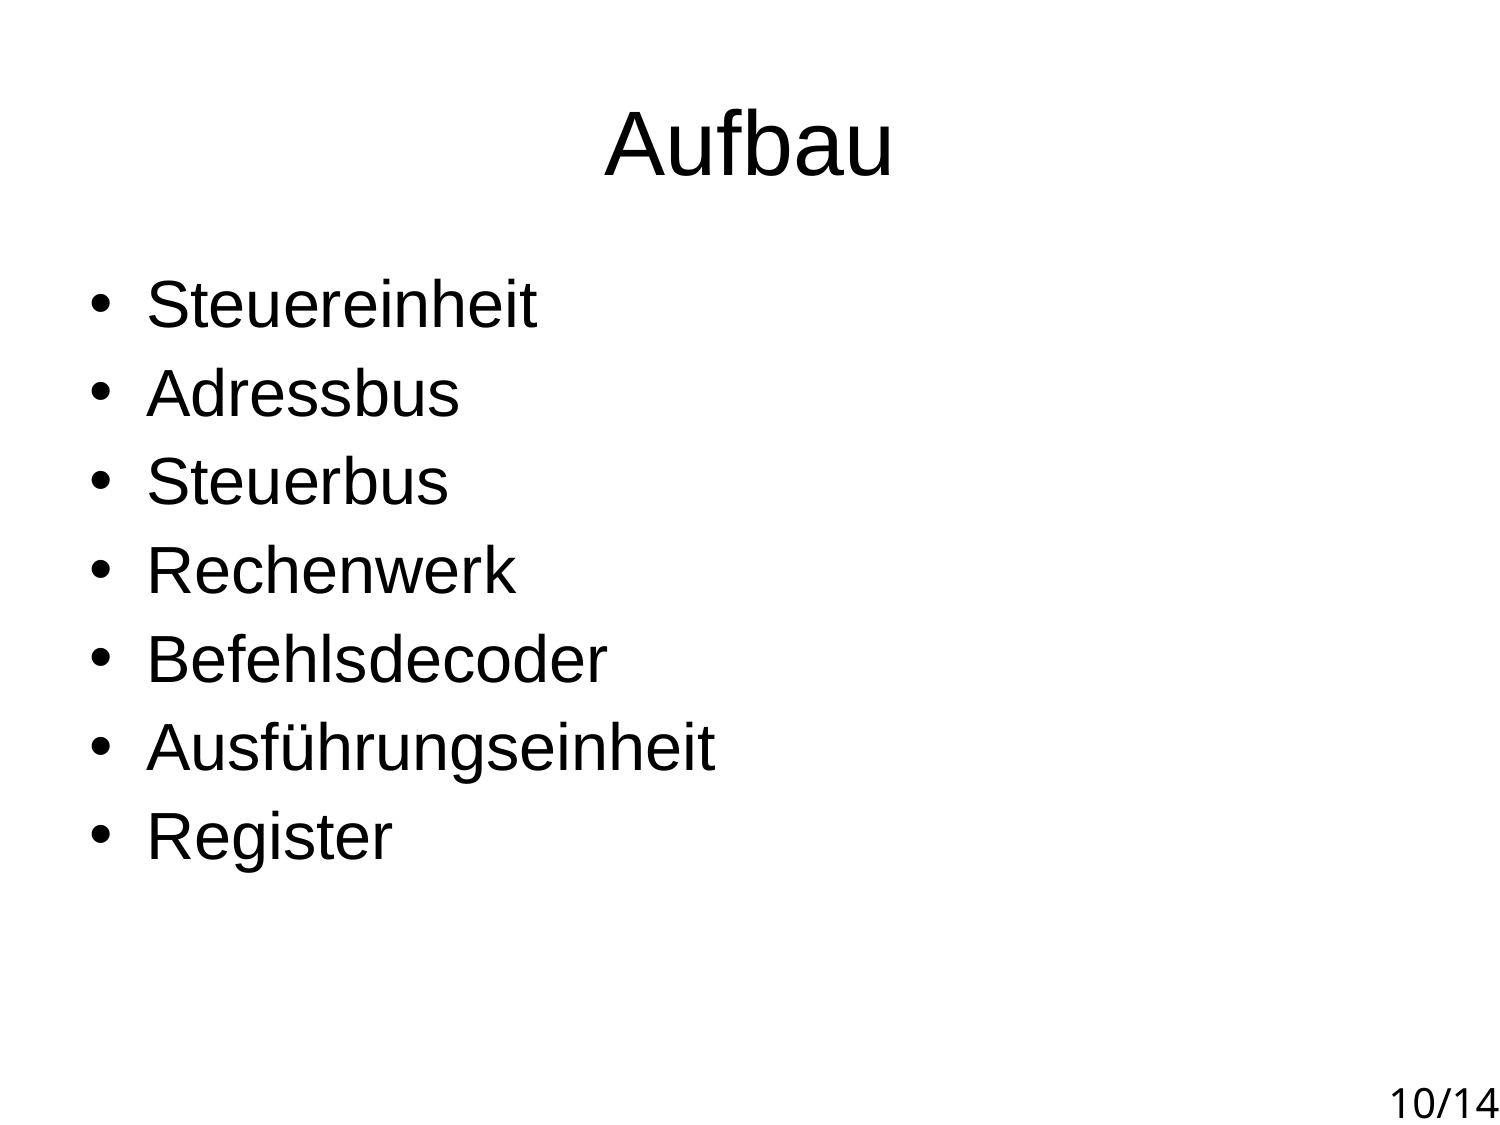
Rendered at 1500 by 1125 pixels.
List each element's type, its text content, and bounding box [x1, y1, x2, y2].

title Aufbau [75, 45, 1426, 233]
list Steuereinheit Adressbus Steuerbus Rechenwerk Befehlsdecoder Ausführungseinheit Register [75, 262, 1426, 1006]
